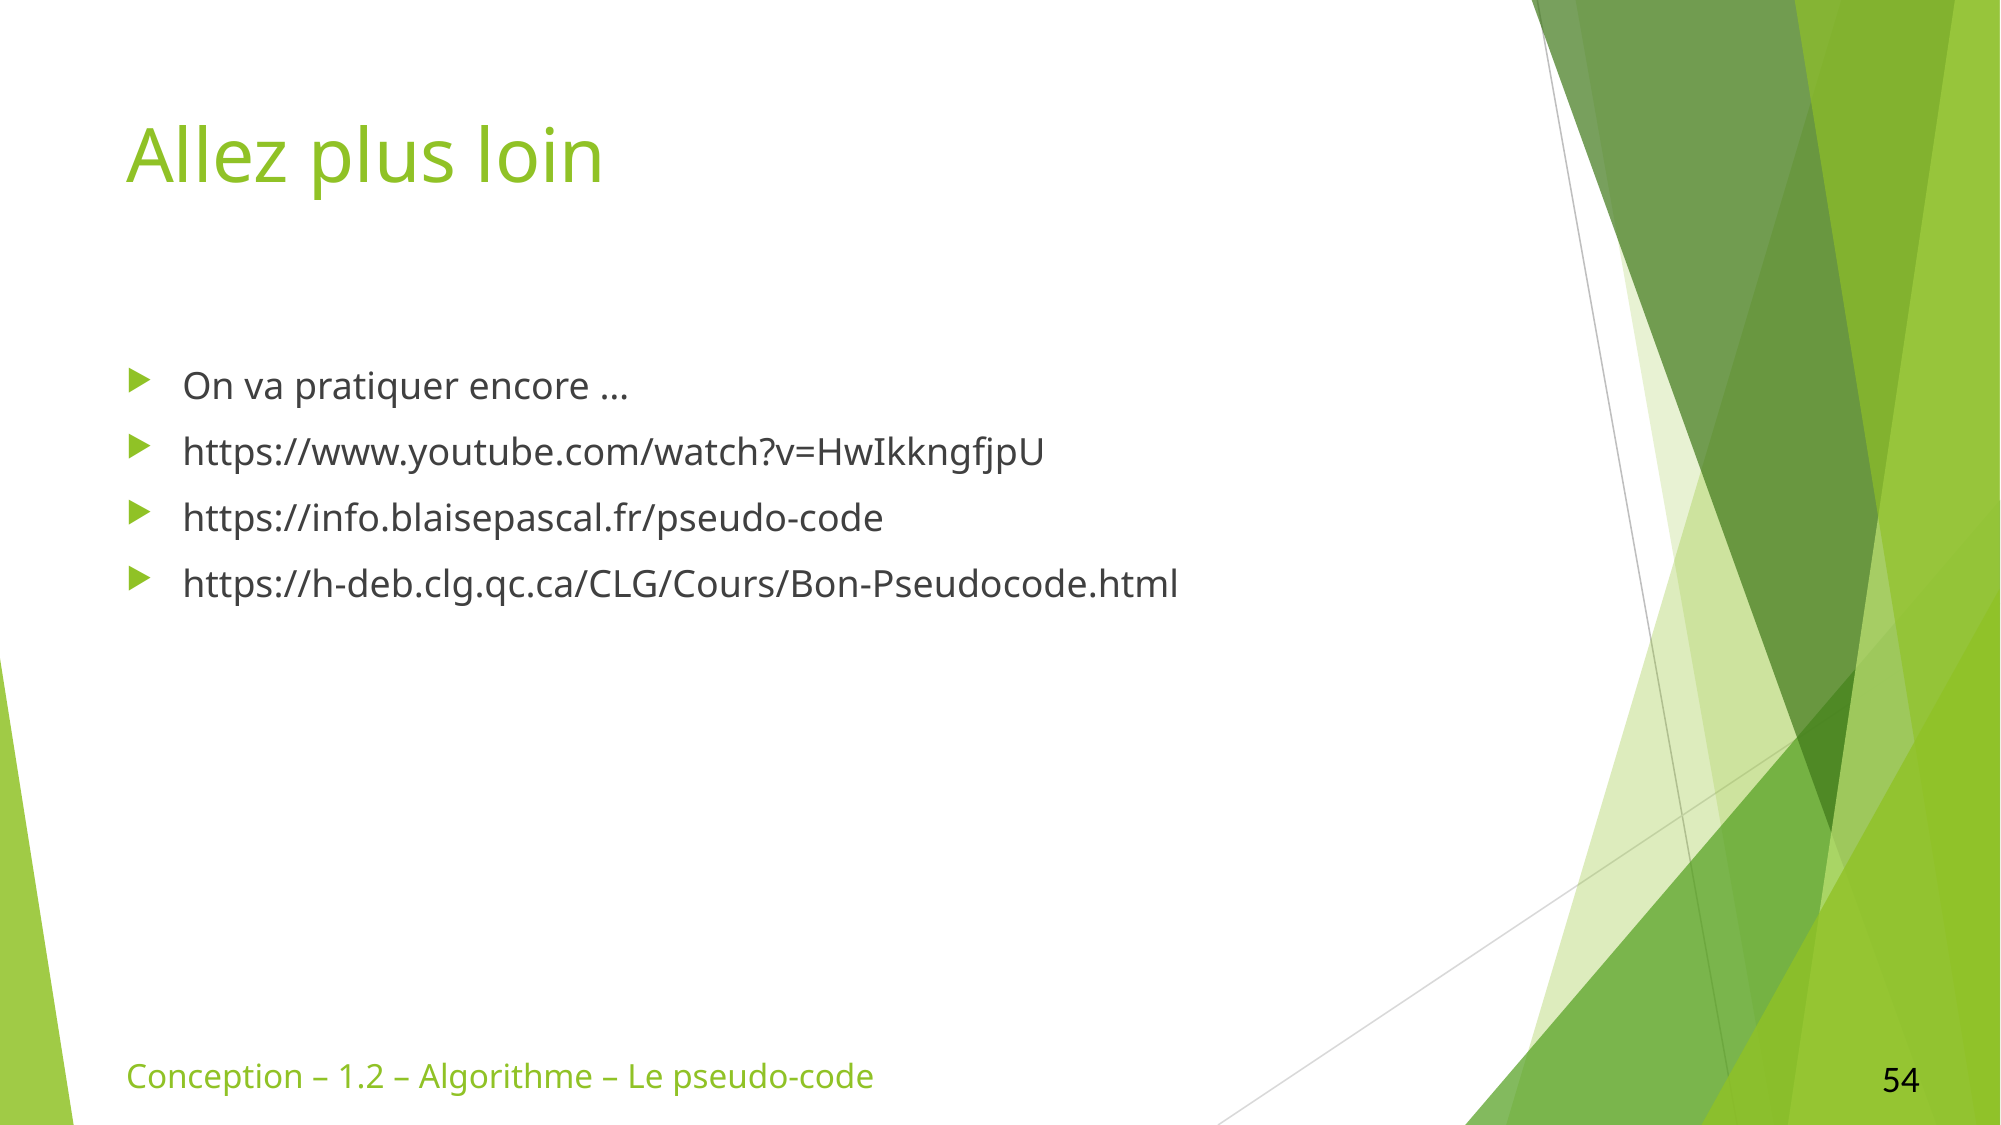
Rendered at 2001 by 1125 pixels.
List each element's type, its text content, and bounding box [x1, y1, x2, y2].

title Allez plus loin [111, 99, 1522, 317]
text_box [1866, 1047, 1979, 1108]
list On va pratiquer encore … https://www.youtube.com/watch?v=HwIkkngfjpU https://info.blaisepascal.fr/pseudo-code https://h-deb.clg.qc.ca/CLG/Cours/Bon-Pseudocode.html [111, 354, 1522, 992]
text_box Conception – 1.2 – Algorithme – Le pseudo-code [111, 1047, 1094, 1109]
